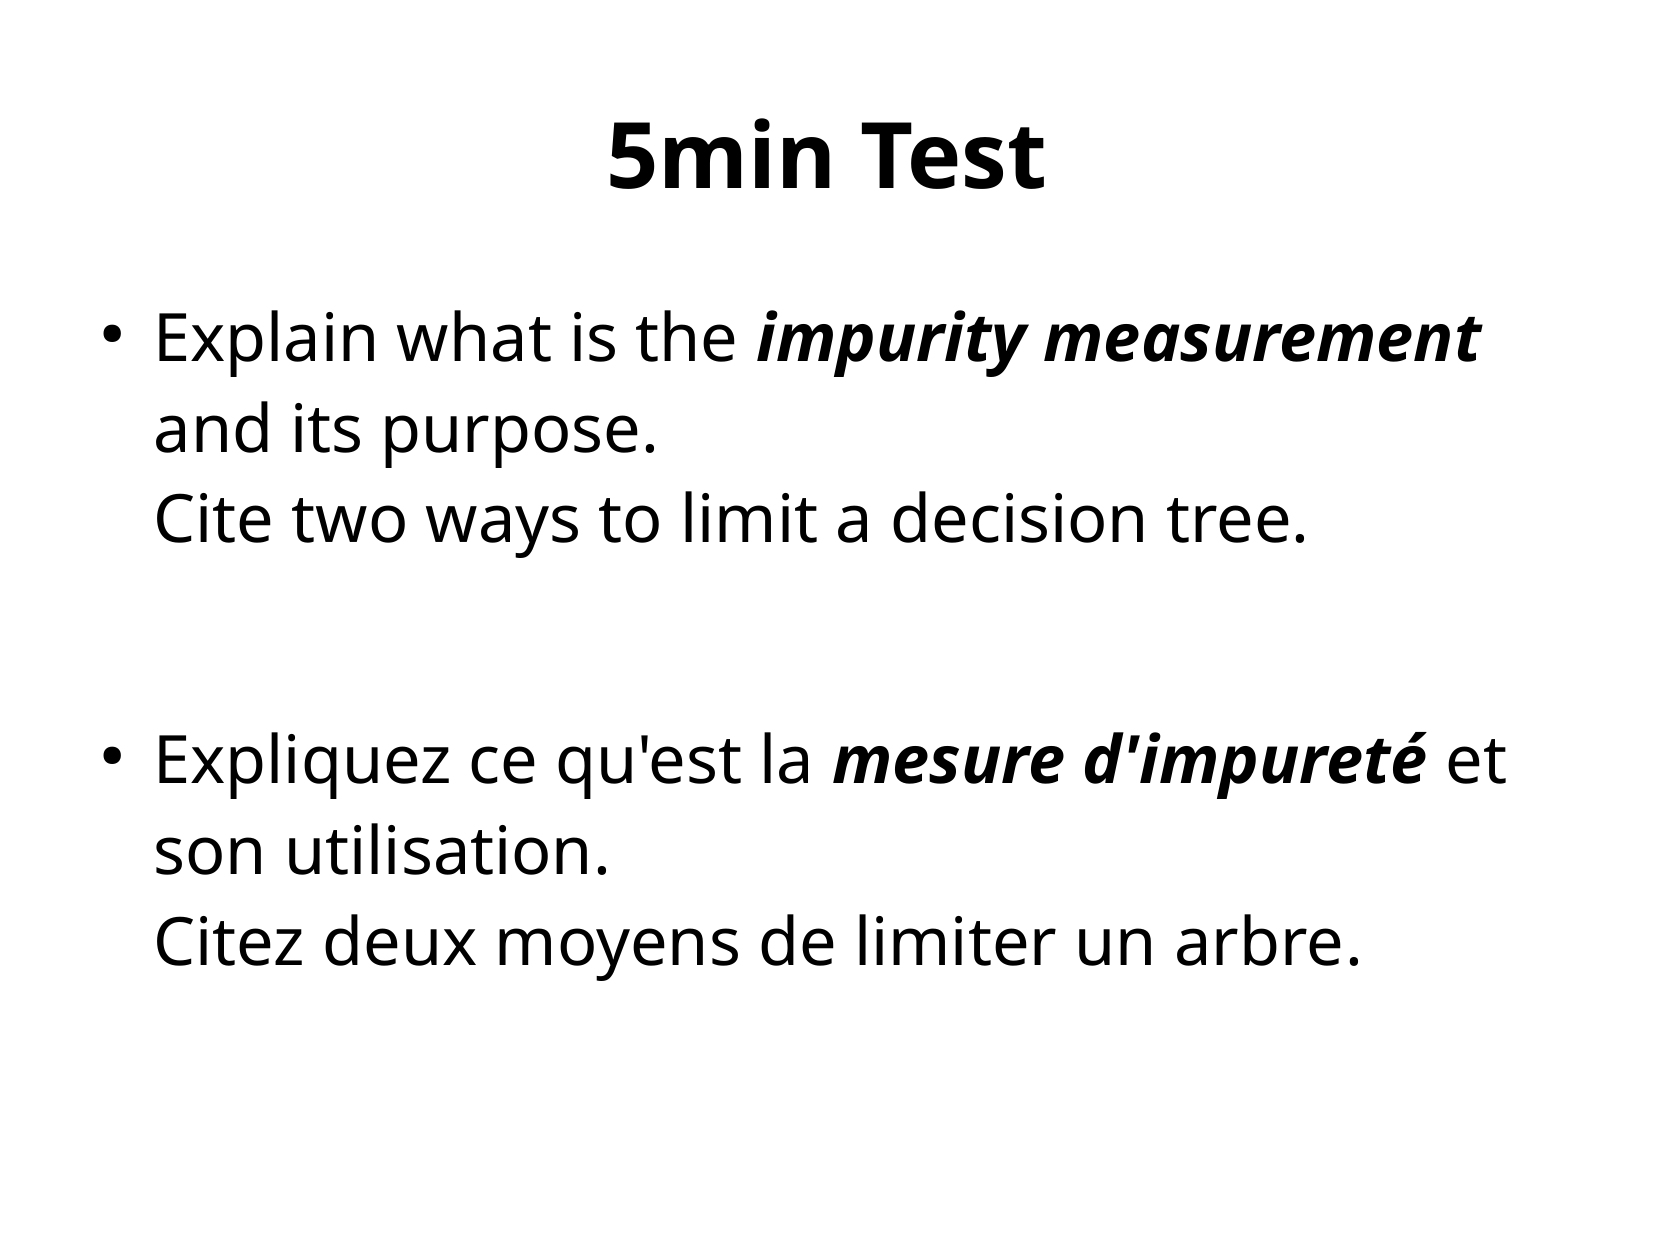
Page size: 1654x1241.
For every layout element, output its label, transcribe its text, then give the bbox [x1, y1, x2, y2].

list Explain what is the impurity measurement and its purpose. Cite two ways to limit a decision tree. Expliquez ce qu'est la mesure d'impureté et son utilisation. Citez deux moyens de limiter un arbre. [82, 290, 1571, 1010]
title 5min Test [82, 49, 1571, 257]
